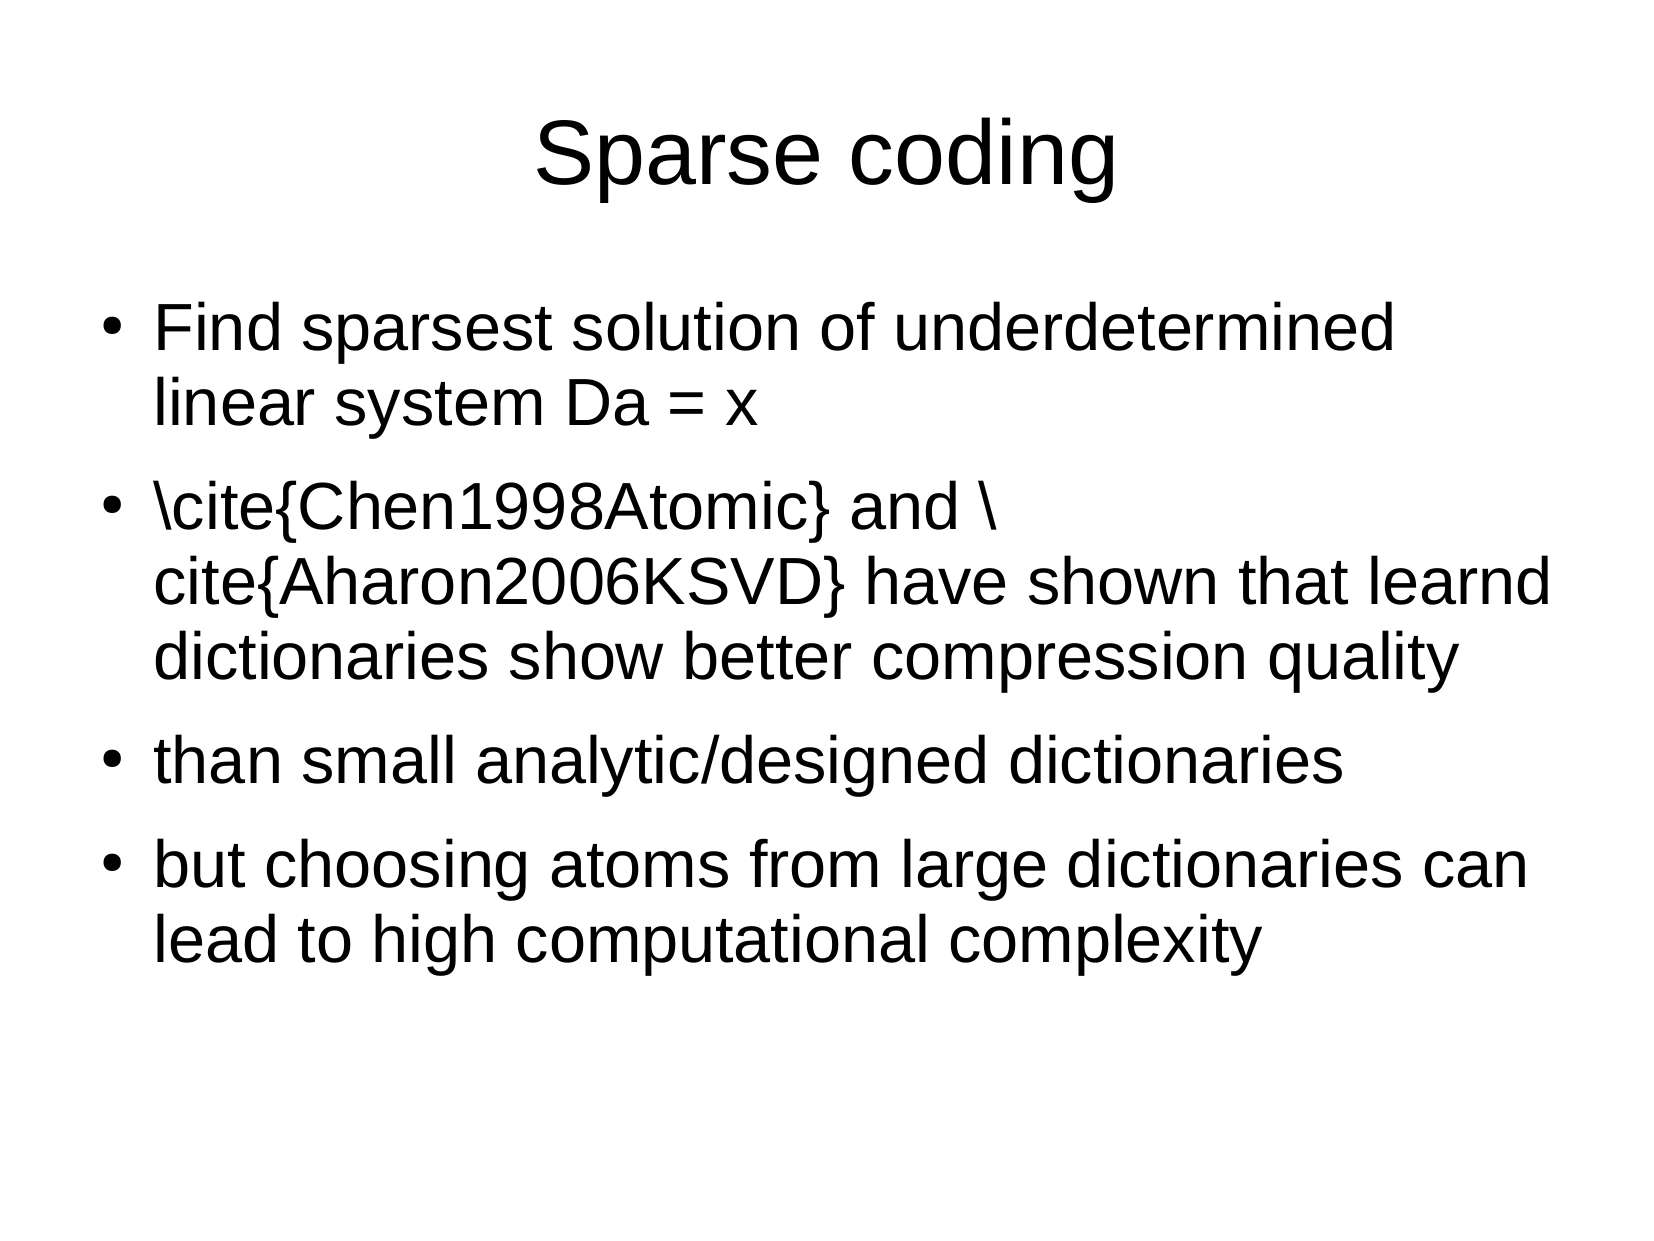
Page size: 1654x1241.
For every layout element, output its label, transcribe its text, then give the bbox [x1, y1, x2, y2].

list Find sparsest solution of underdetermined linear system Da = x \cite{Chen1998Atomic} and \cite{Aharon2006KSVD} have shown that learnd dictionaries show better compression quality than small analytic/designed dictionaries but choosing atoms from large dictionaries can lead to high computational complexity [82, 290, 1571, 1094]
title Sparse coding [82, 56, 1571, 250]
